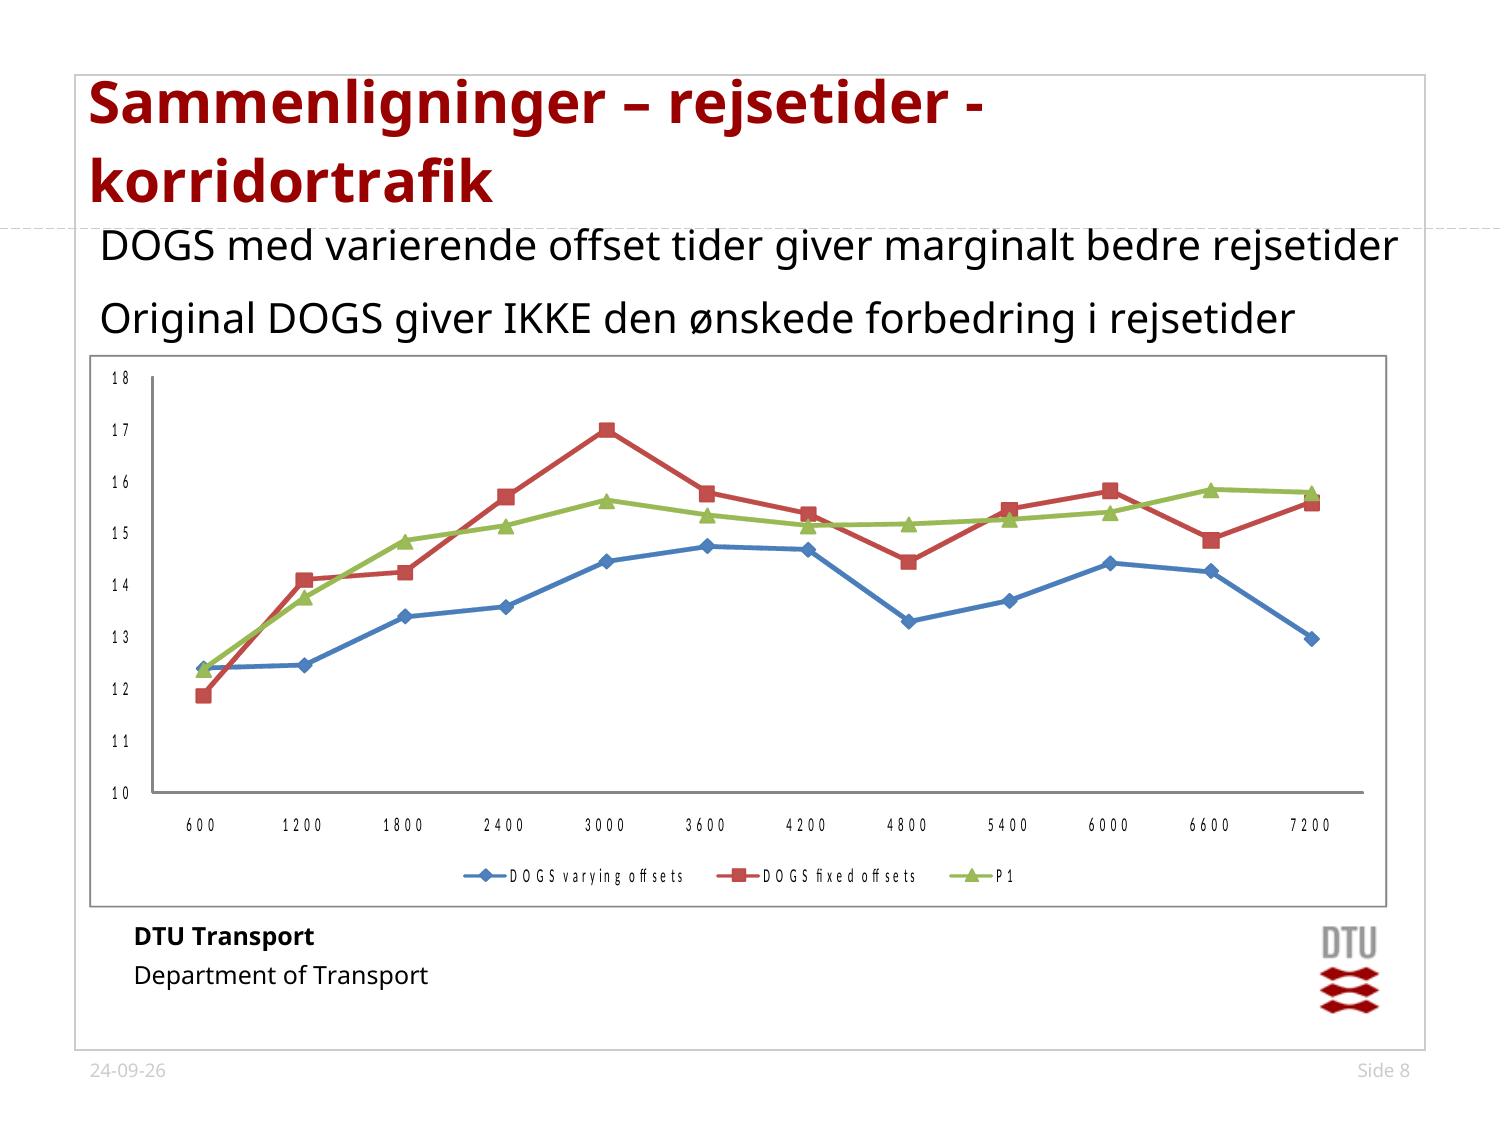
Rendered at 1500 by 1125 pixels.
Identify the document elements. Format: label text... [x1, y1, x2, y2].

title Sammenligninger – rejsetider - korridortrafik [88, 91, 1377, 190]
picture [88, 354, 1418, 1034]
subtitle DOGS med varierende offset tider giver marginalt bedre rejsetider Original DOGS giver IKKE den ønskede forbedring i rejsetider [88, 206, 1442, 355]
